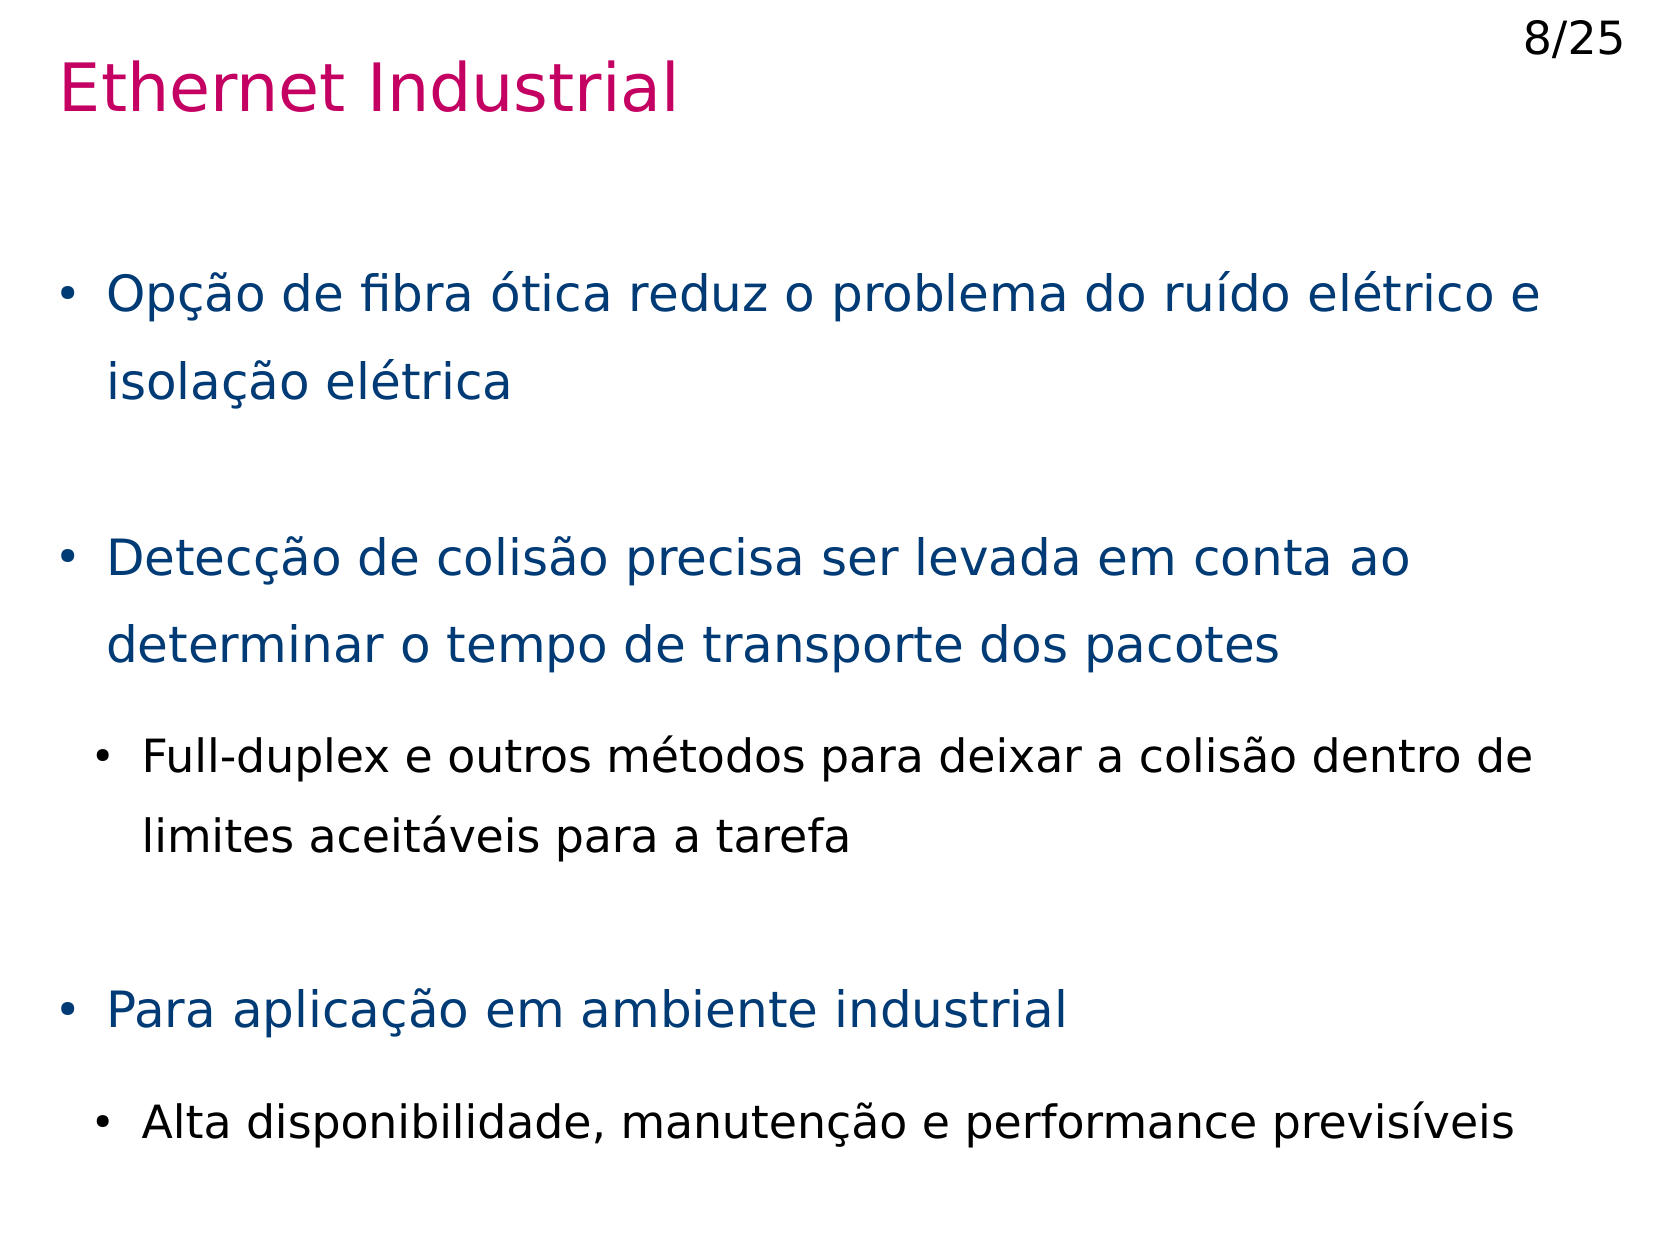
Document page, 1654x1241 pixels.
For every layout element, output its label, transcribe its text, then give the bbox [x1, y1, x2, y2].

title Ethernet Industrial [59, 29, 1625, 148]
list Opção de fibra ótica reduz o problema do ruído elétrico e isolação elétrica Detecção de colisão precisa ser levada em conta ao determinar o tempo de transporte dos pacotes Full-duplex e outros métodos para deixar a colisão dentro de limites aceitáveis para a tarefa Para aplicação em ambiente industrial Alta disponibilidade, manutenção e performance previsíveis [59, 236, 1625, 1211]
